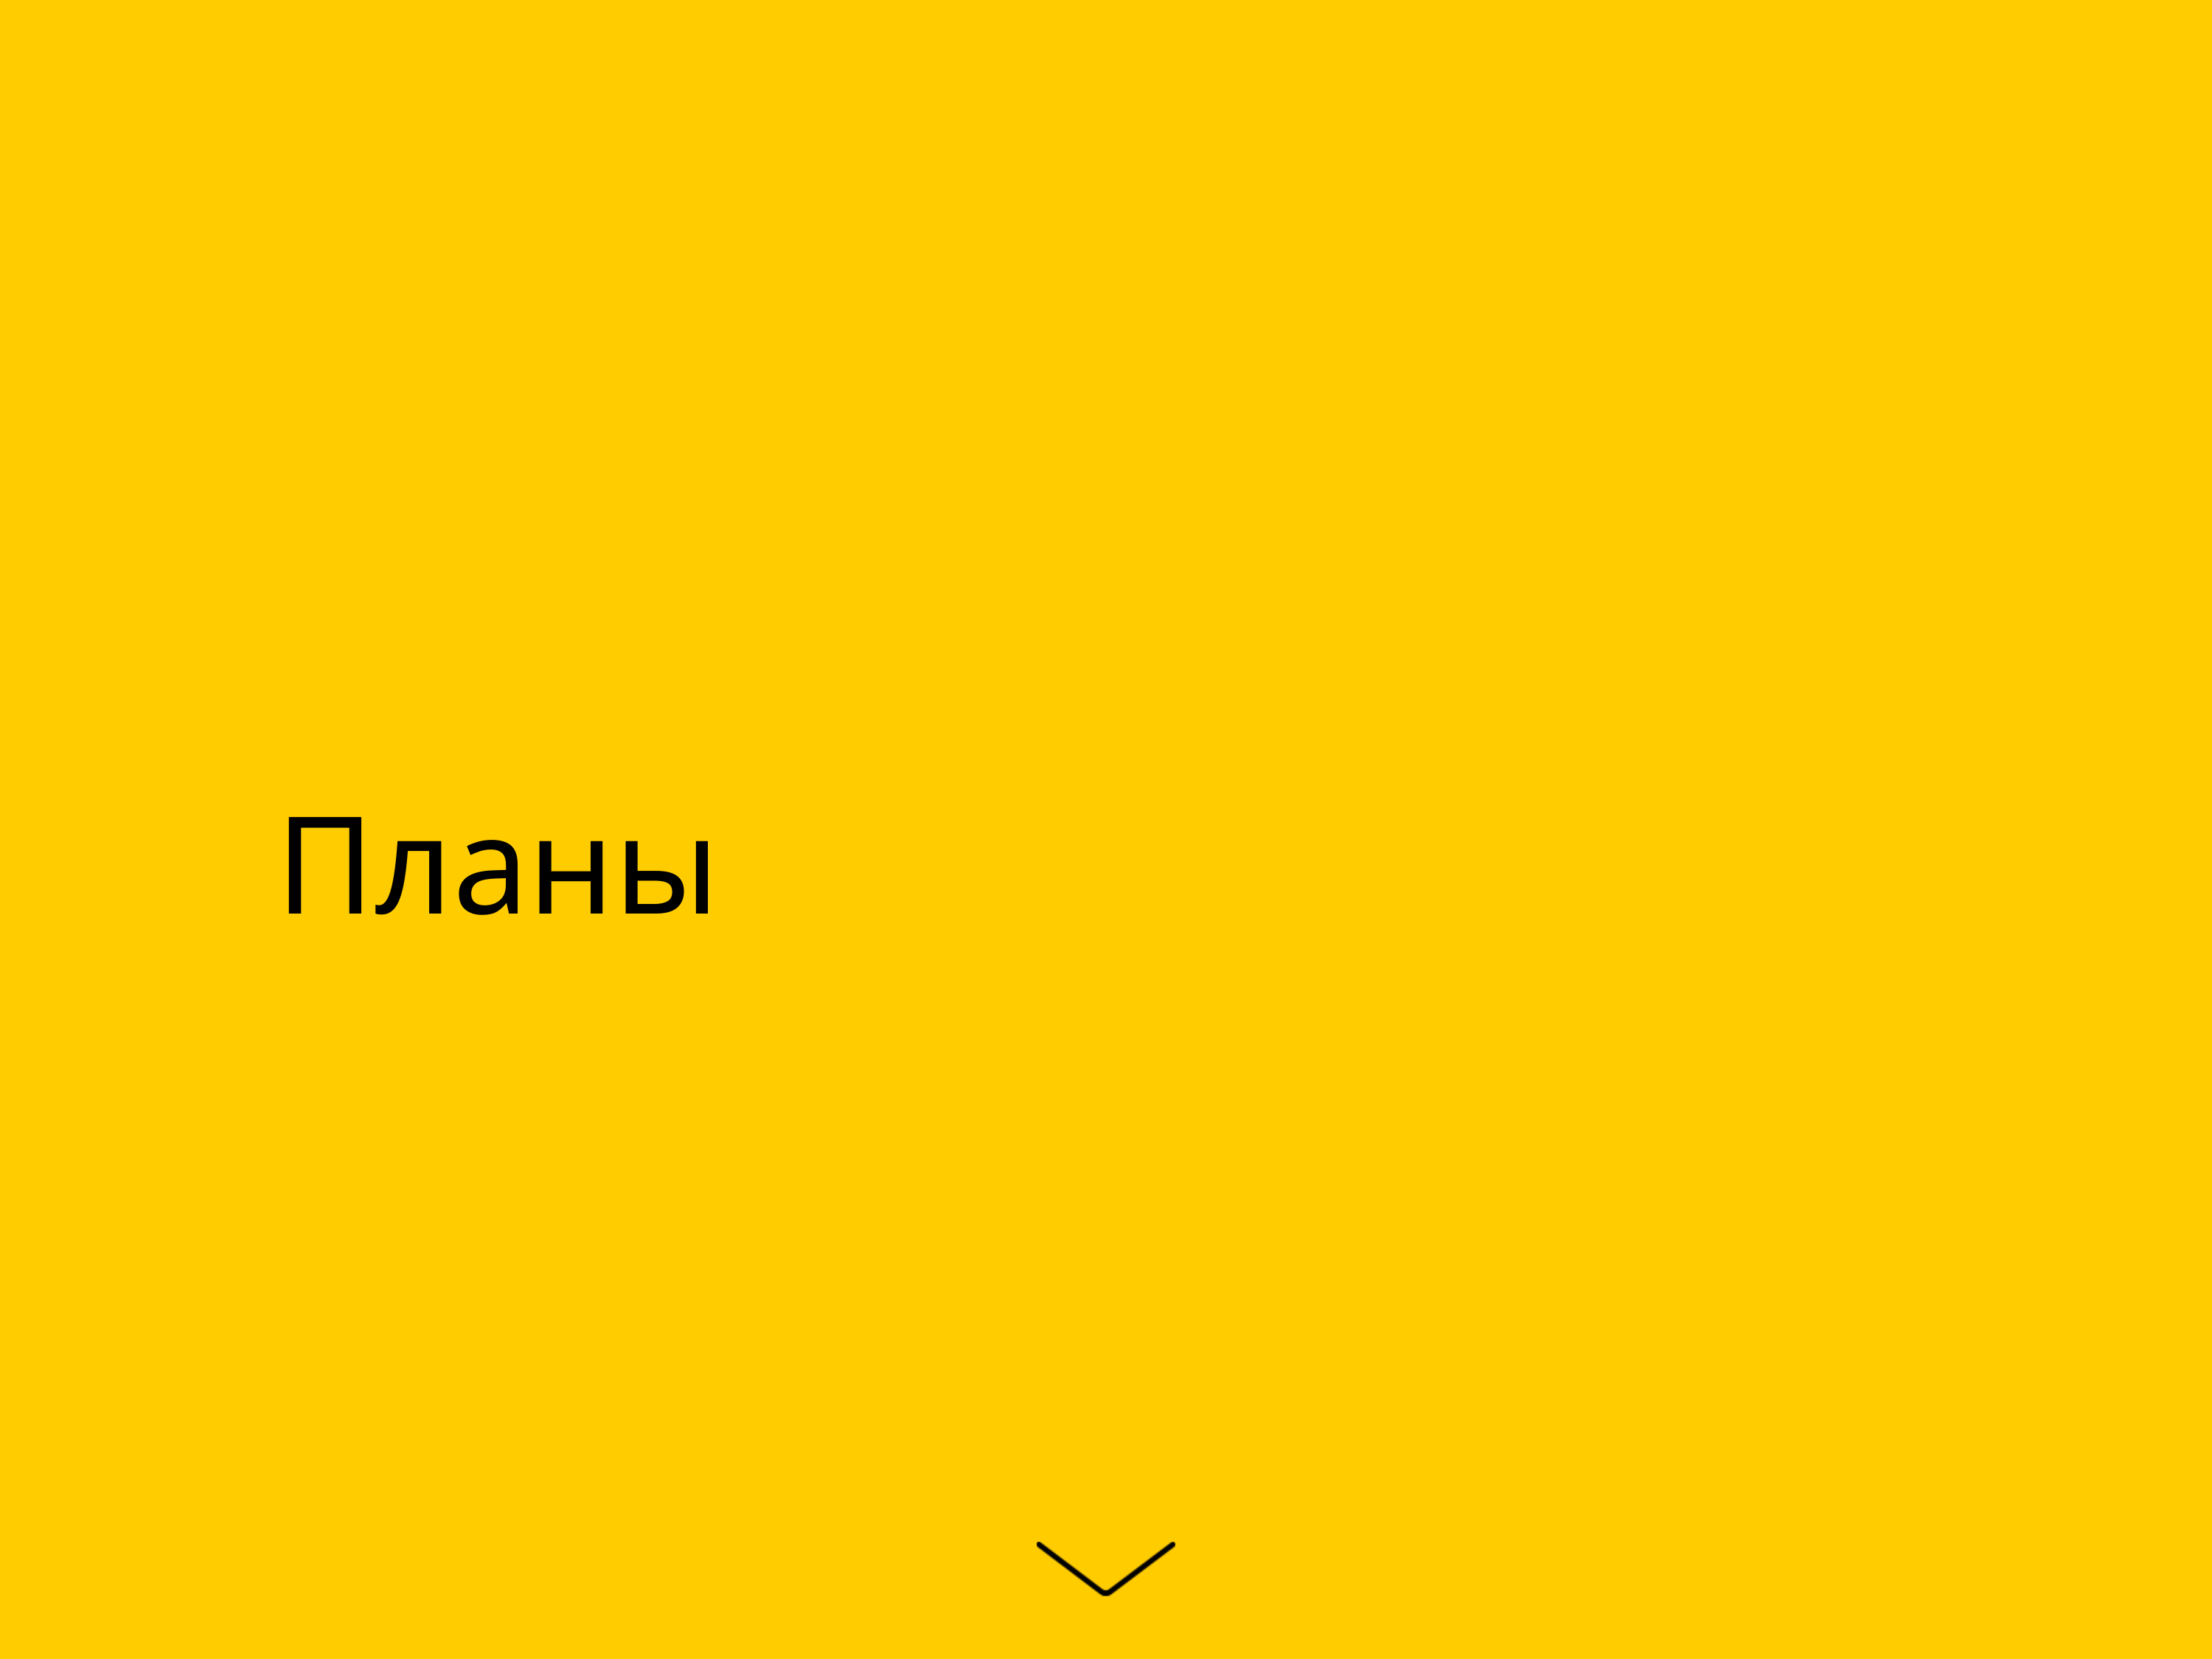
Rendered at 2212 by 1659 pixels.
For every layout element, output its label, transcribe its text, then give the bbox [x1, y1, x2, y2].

picture [1037, 1542, 1175, 1598]
title Планы [276, 490, 1935, 1229]
